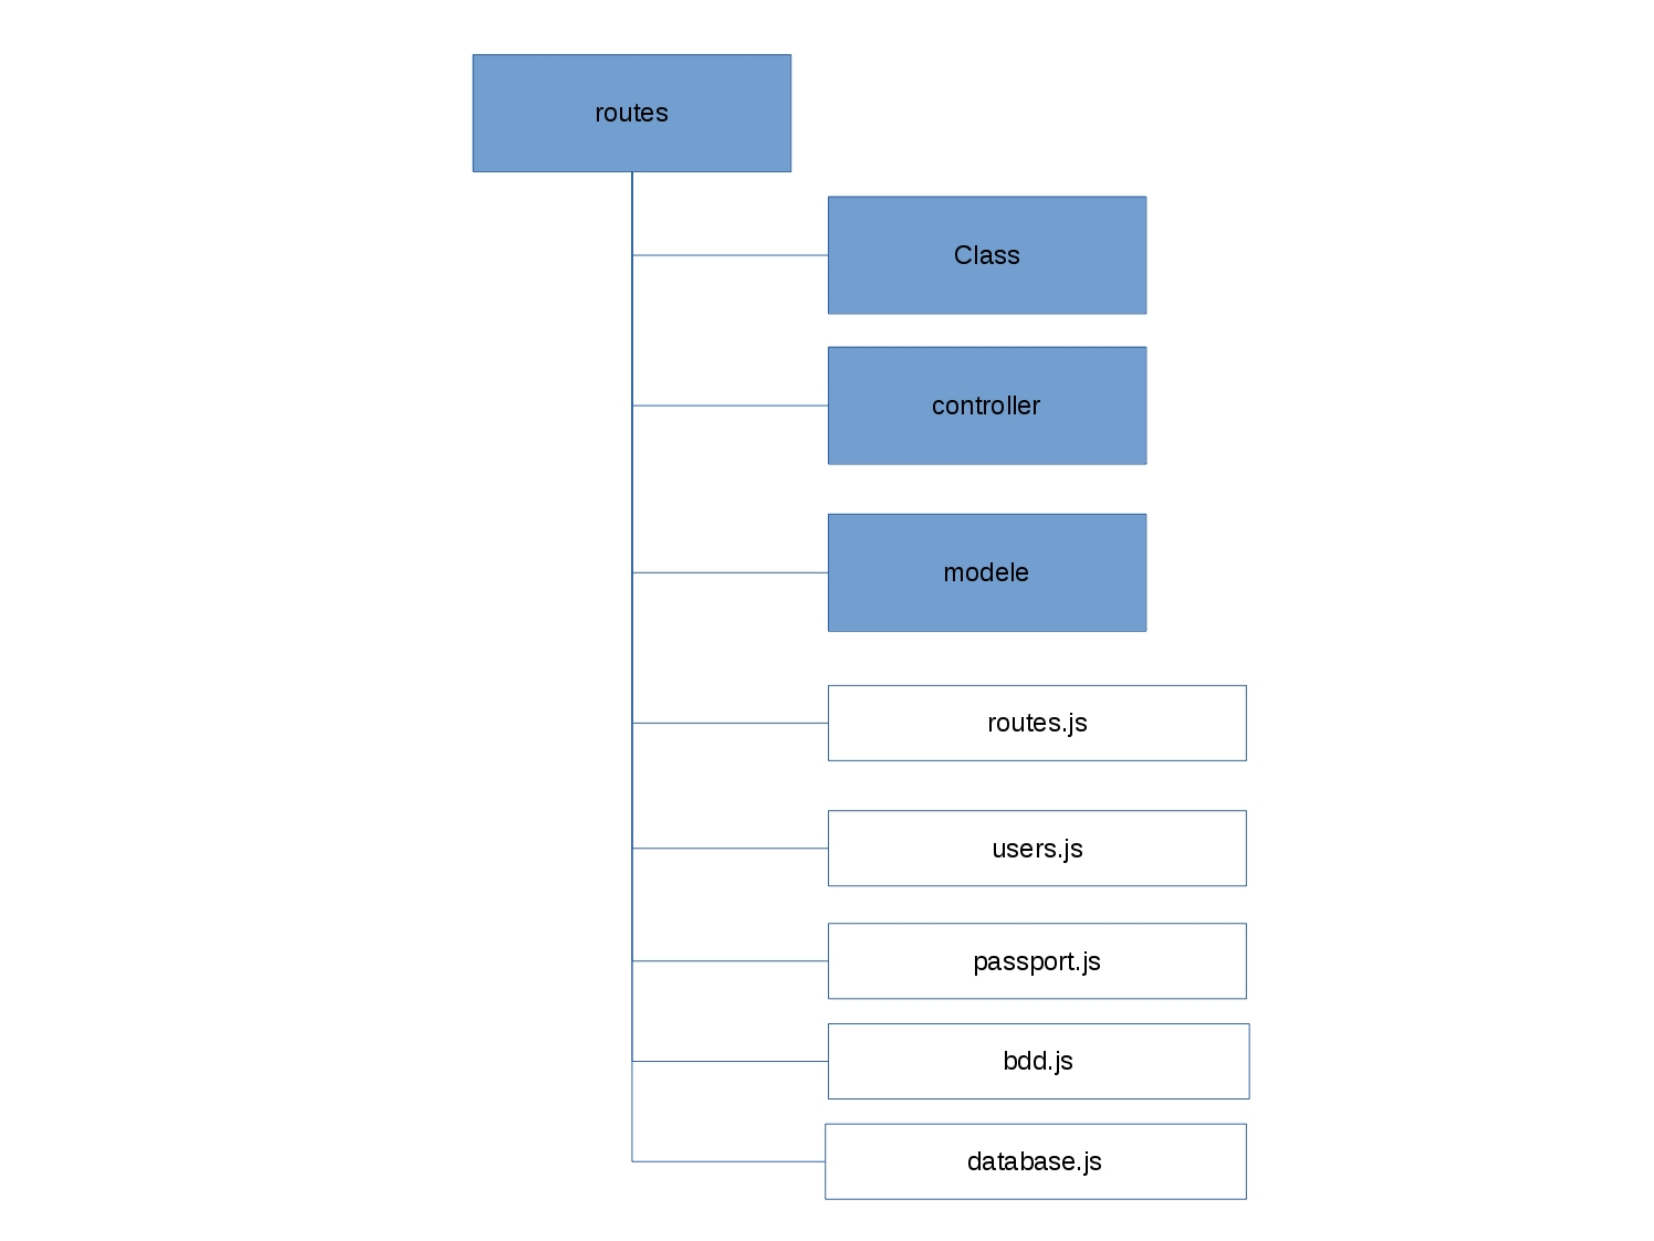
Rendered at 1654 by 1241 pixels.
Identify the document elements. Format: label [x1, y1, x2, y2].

picture [410, 0, 1288, 1241]
